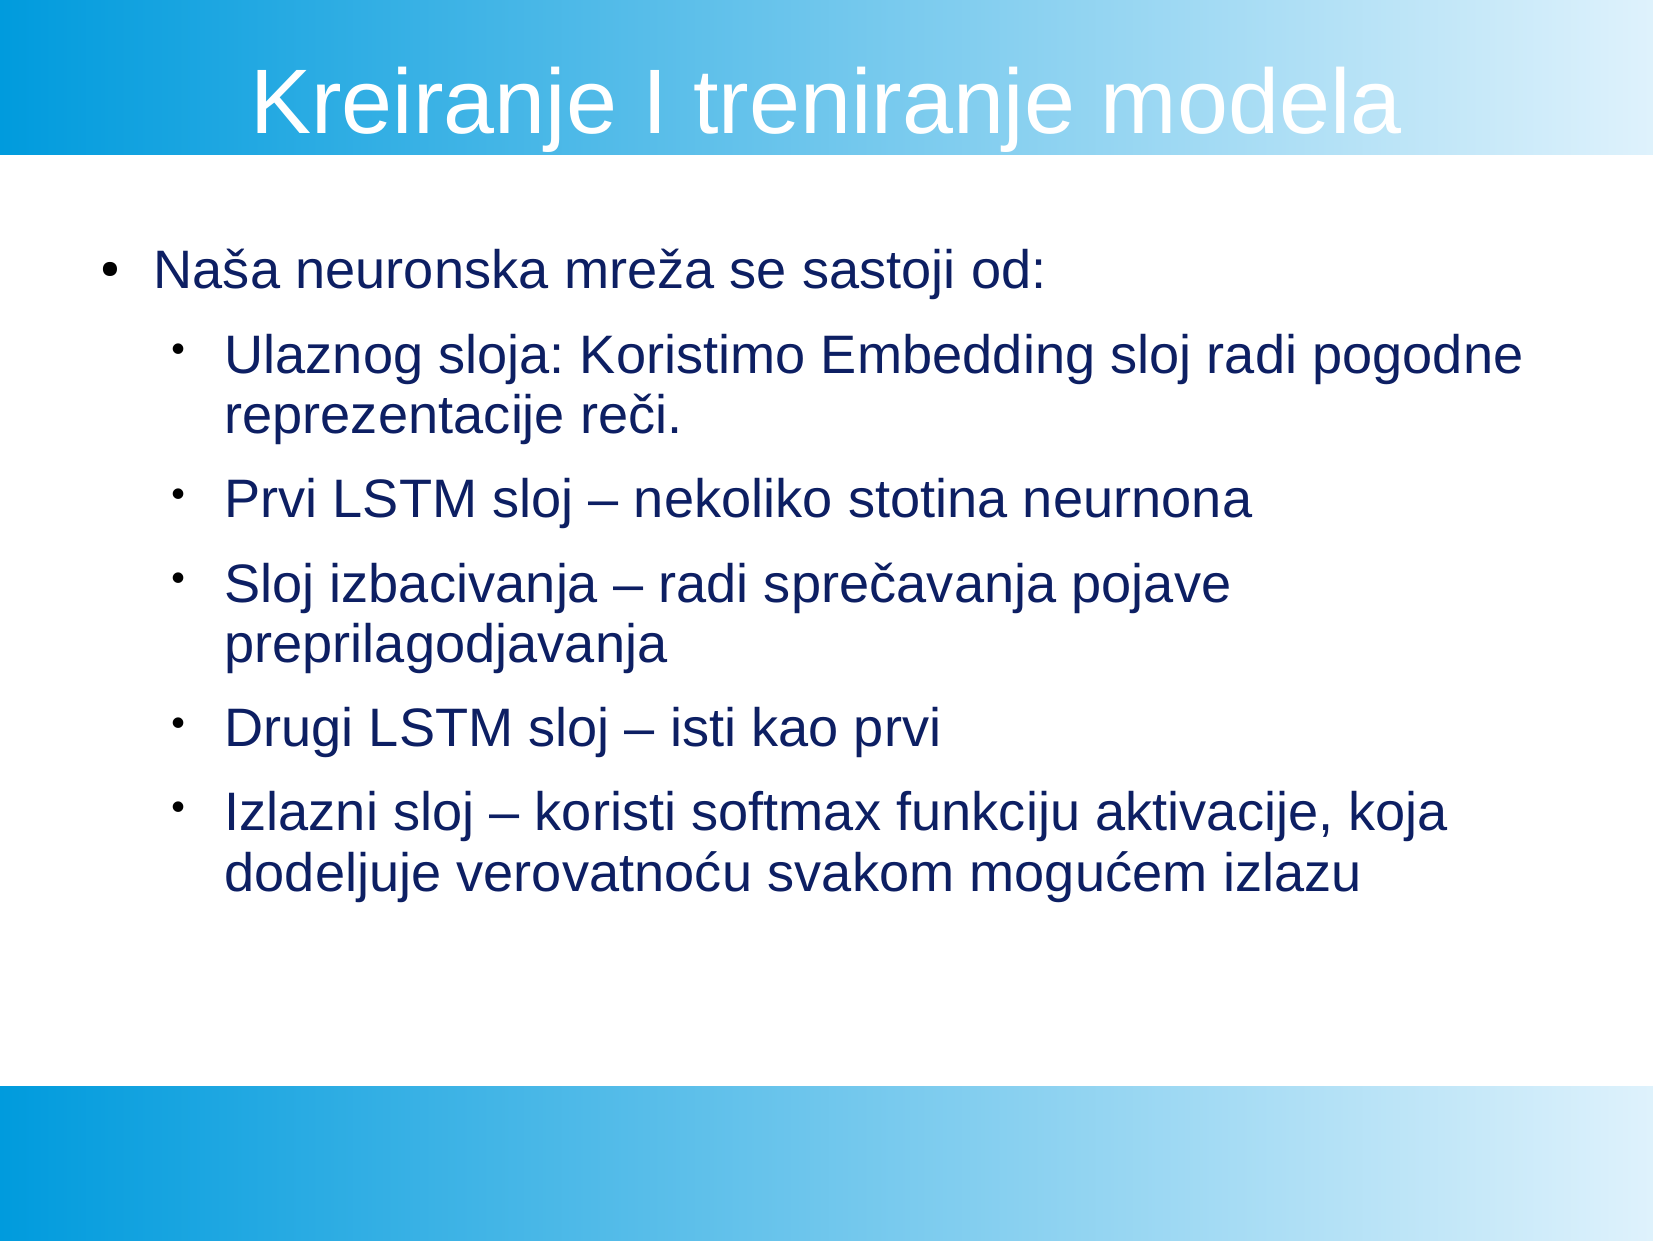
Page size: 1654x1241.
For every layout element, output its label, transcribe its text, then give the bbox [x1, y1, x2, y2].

title Kreiranje I treniranje modela [82, 49, 1571, 155]
list Naša neuronska mreža se sastoji od: Ulaznog sloja: Koristimo Embedding sloj radi pogodne reprezentacije reči. Prvi LSTM sloj – nekoliko stotina neurnona Sloj izbacivanja – radi sprečavanja pojave preprilagodjavanja Drugi LSTM sloj – isti kao prvi Izlazni sloj – koristi softmax funkciju aktivacije, koja dodeljuje verovatnoću svakom mogućem izlazu [82, 240, 1571, 1066]
